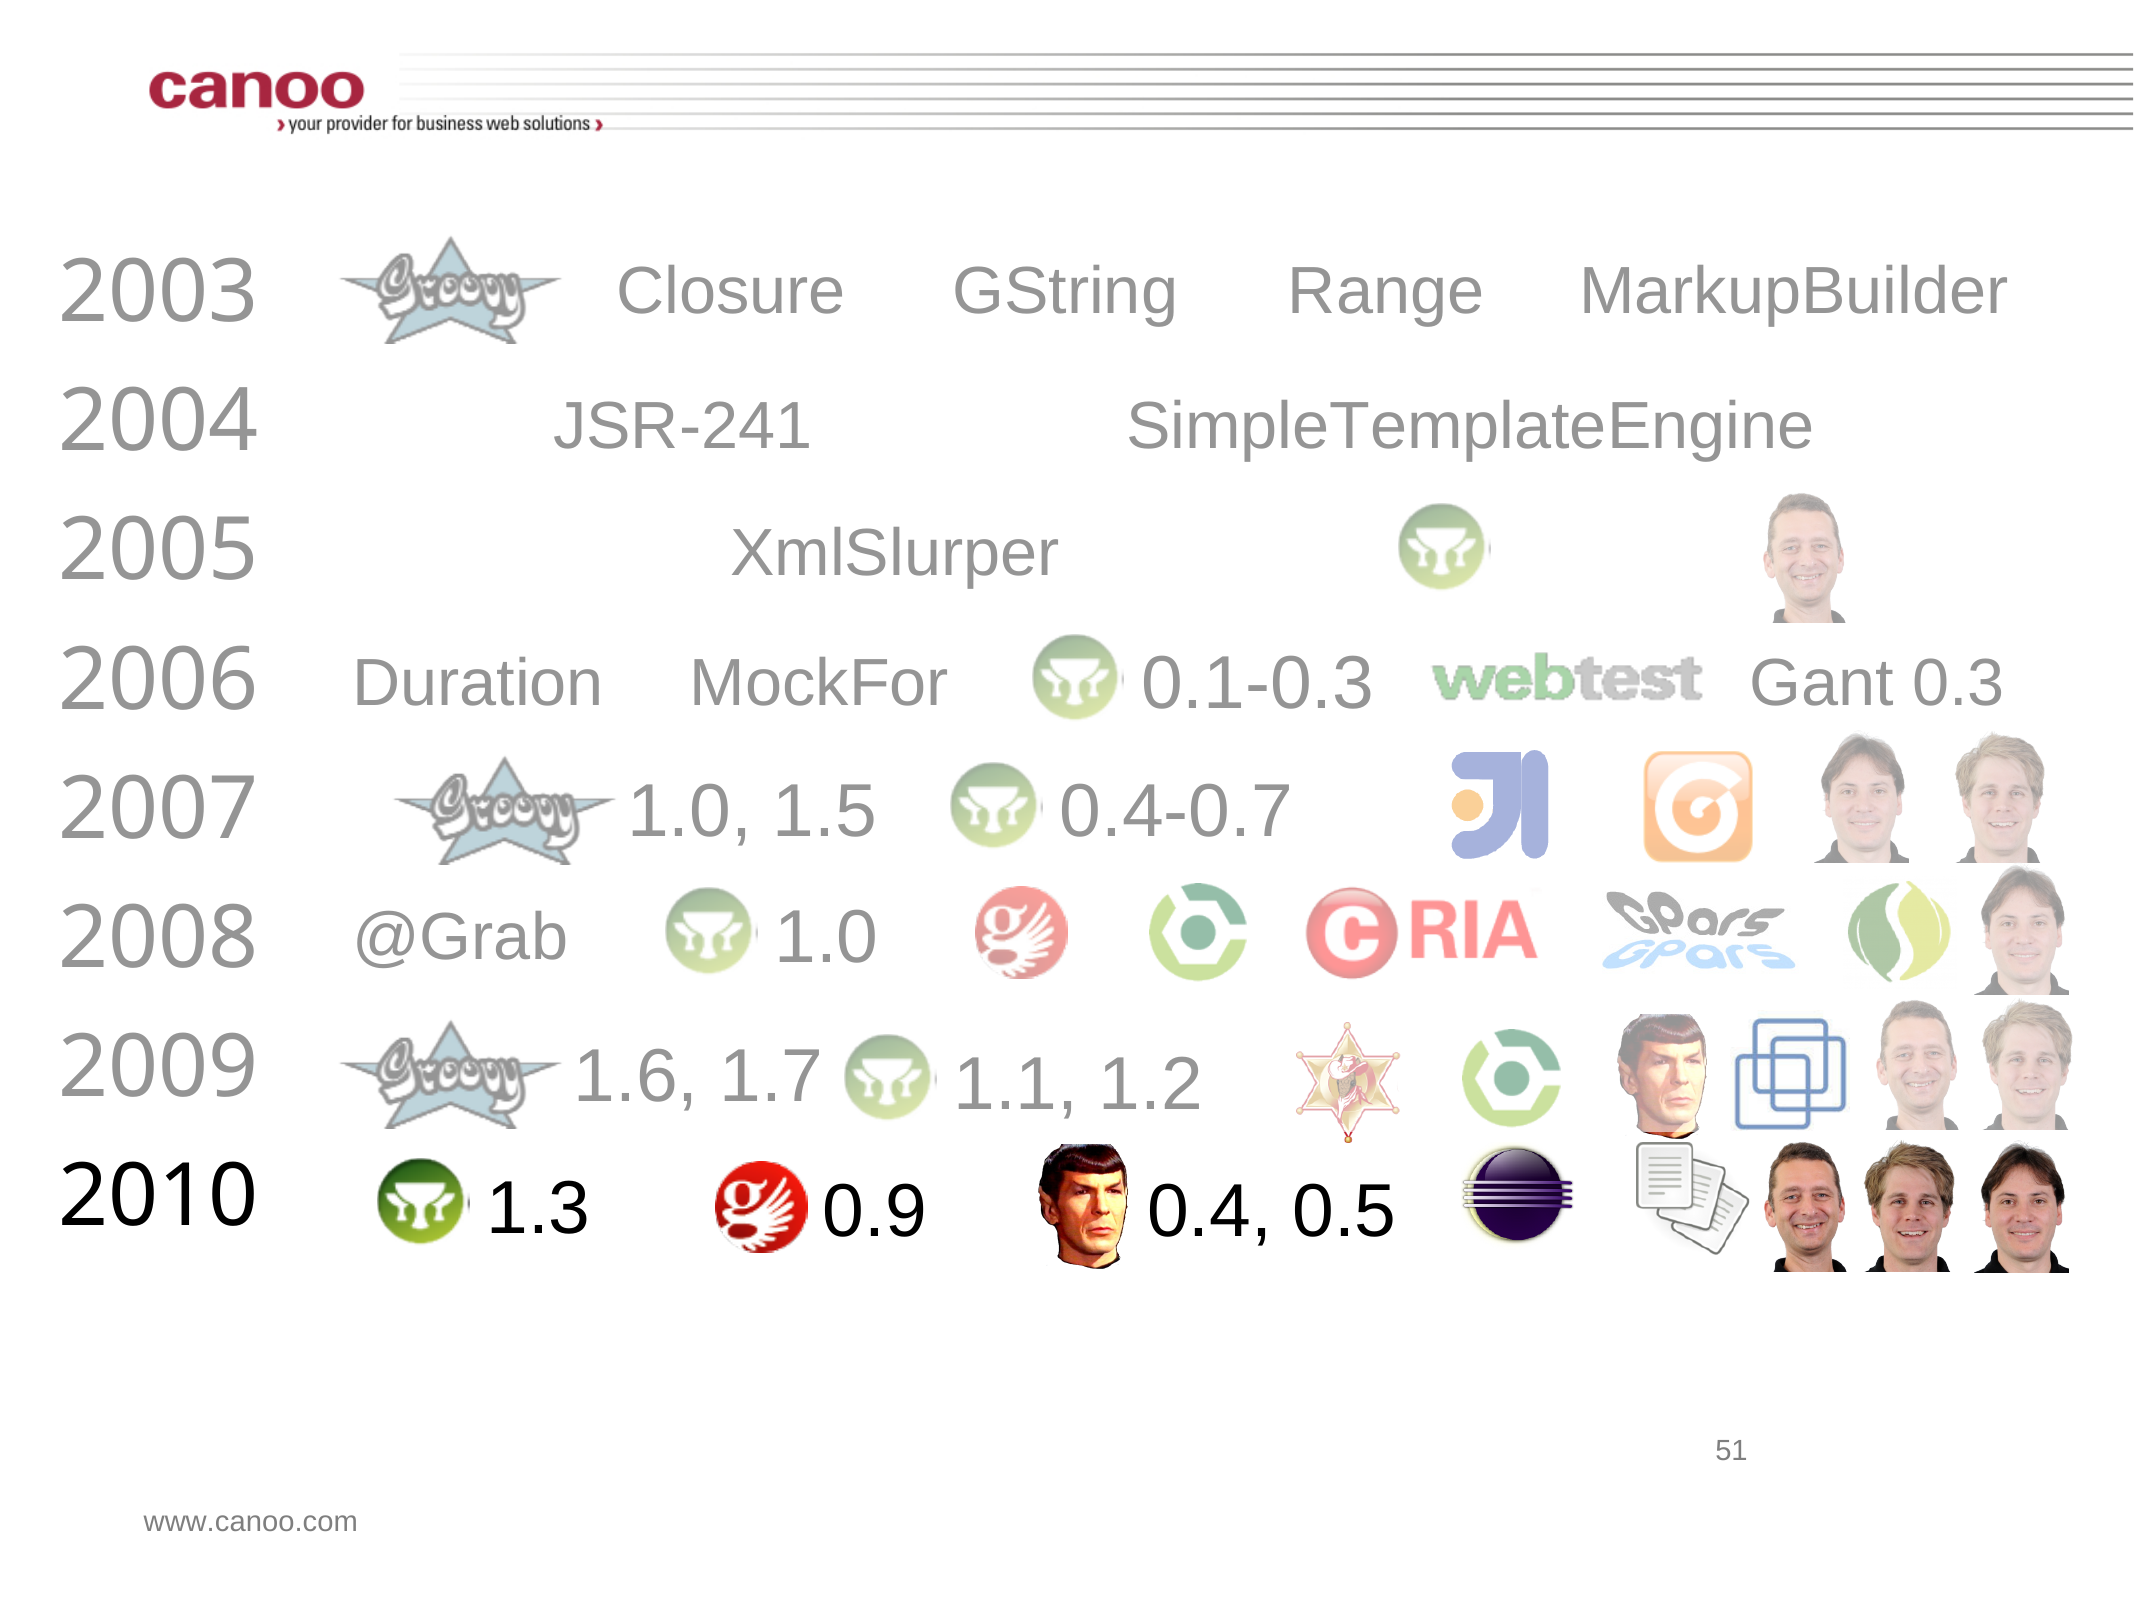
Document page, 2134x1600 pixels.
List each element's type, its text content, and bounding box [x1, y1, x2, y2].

picture [37, 225, 2101, 1143]
picture [1037, 1144, 1128, 1270]
picture [377, 1158, 470, 1248]
text_box 0.4, 0.5 [1132, 1154, 1413, 1260]
text_box 1.3 [471, 1150, 606, 1256]
text_box 2010 [43, 1132, 297, 1251]
text_box 0.9 [807, 1154, 942, 1260]
picture [1461, 1142, 1574, 1250]
picture [1636, 1142, 1750, 1256]
picture [1859, 1136, 1961, 1272]
picture [0, 21, 2134, 188]
text_box <number> [1705, 1423, 1758, 1474]
picture [1974, 1137, 2069, 1273]
picture [715, 1161, 808, 1253]
picture [1760, 1136, 1854, 1272]
